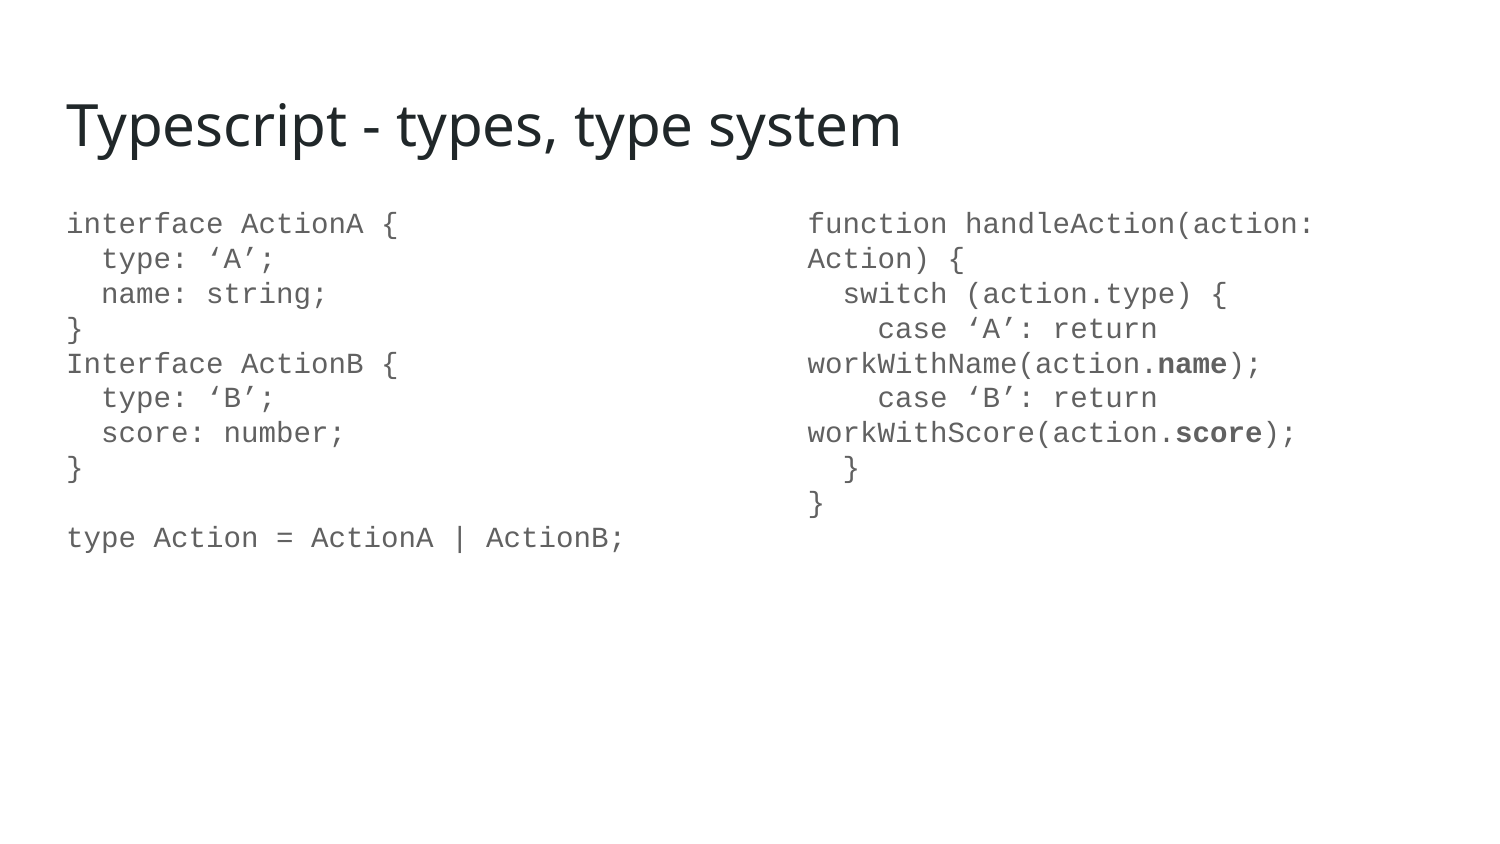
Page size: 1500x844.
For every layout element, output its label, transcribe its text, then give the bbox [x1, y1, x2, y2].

list interface ActionA { type: ‘A’; name: string; } Interface ActionB { type: ‘B’; score: number; } type Action = ActionA | ActionB; [51, 189, 708, 750]
list function handleAction(action: Action) { switch (action.type) { case ‘A’: return workWithName(action.name); case ‘B’: return workWithScore(action.score); } } [792, 189, 1449, 750]
title Typescript - types, type system [51, 72, 1449, 167]
